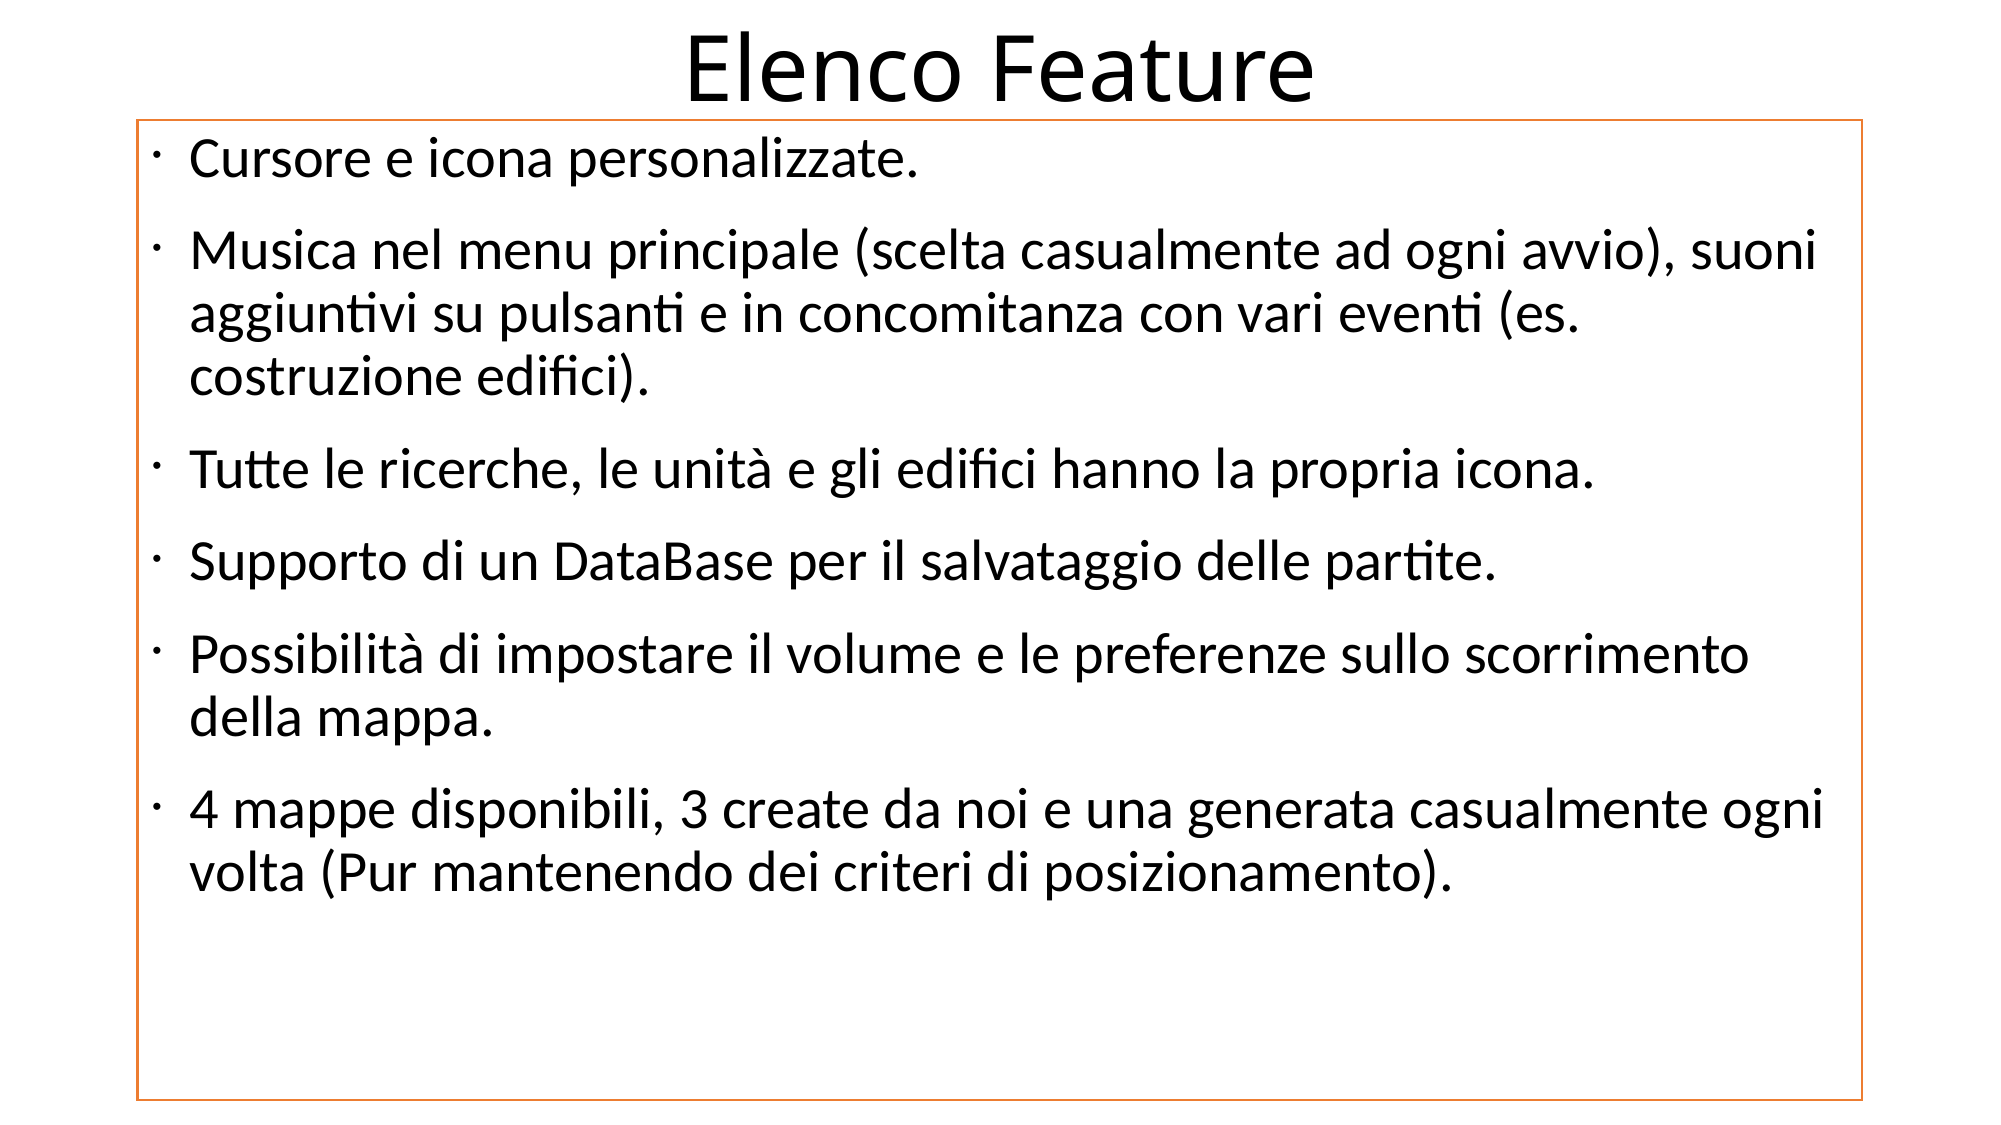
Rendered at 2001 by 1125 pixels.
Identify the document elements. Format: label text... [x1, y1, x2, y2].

list Cursore e icona personalizzate. Musica nel menu principale (scelta casualmente ad ogni avvio), suoni aggiuntivi su pulsanti e in concomitanza con vari eventi (es. costruzione edifici). Tutte le ricerche, le unità e gli edifici hanno la propria icona. Supporto di un DataBase per il salvataggio delle partite. Possibilità di impostare il volume e le preferenze sullo scorrimento della mappa. 4 mappe disponibili, 3 create da noi e una generata casualmente ogni volta (Pur mantenendo dei criteri di posizionamento). [137, 119, 1863, 1100]
title Elenco Feature [137, 15, 1863, 119]
